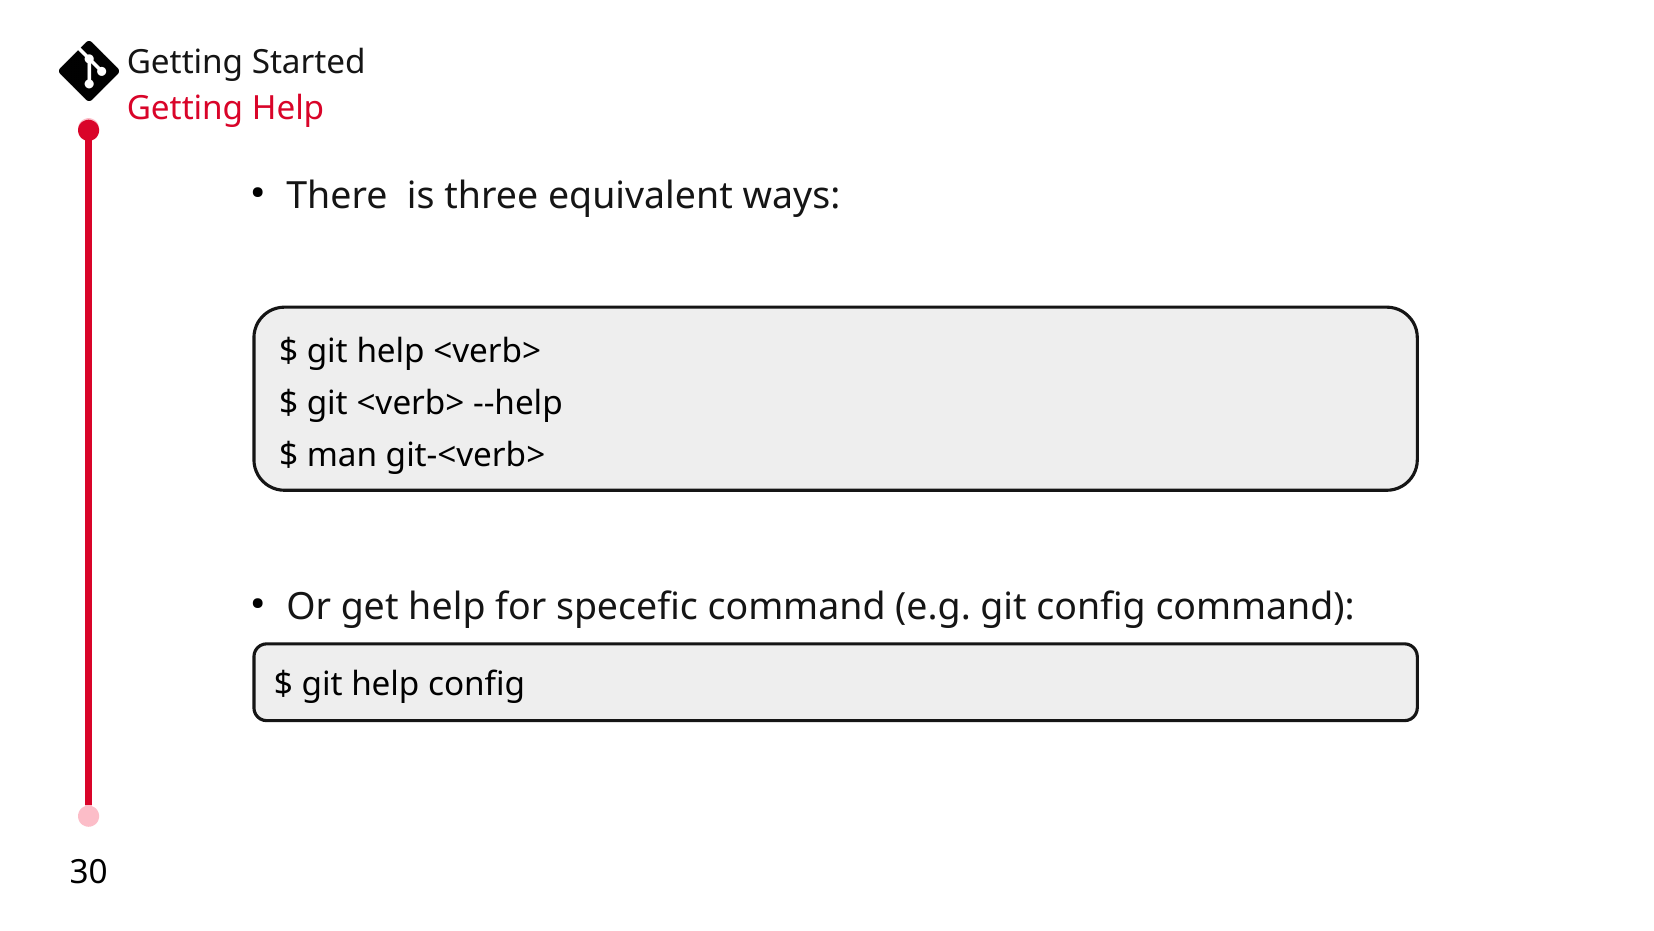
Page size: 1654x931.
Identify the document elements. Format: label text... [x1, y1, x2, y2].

text_box $ git help <verb> $ git <verb> --help $ man git-<verb> [253, 307, 1418, 491]
text_box There is three equivalent ways: Or get help for specefic command (e.g. git config command): [236, 159, 1418, 632]
text_box Getting Started Getting Help [112, 31, 1506, 113]
text_box 30 [47, 840, 130, 889]
text_box $ git help config [253, 643, 1418, 721]
picture [59, 41, 119, 101]
